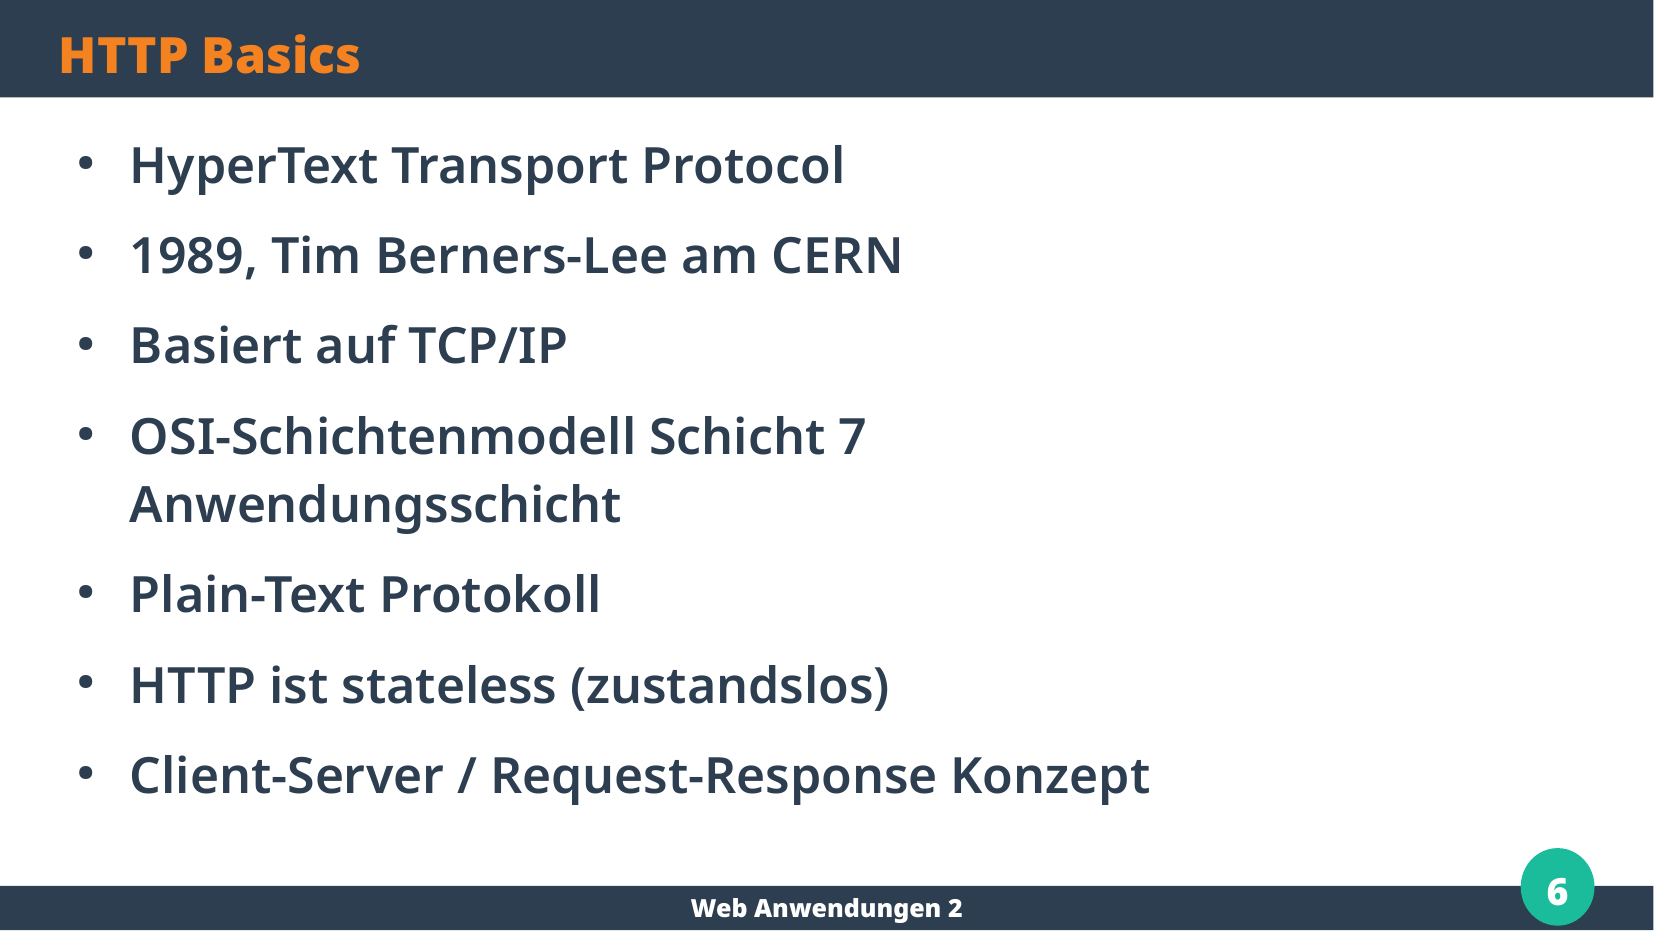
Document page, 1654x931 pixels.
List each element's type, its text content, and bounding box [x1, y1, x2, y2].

title HTTP Basics [59, 8, 1595, 89]
list HyperText Transport Protocol 1989, Tim Berners-Lee am CERN Basiert auf TCP/IP OSI-Schichtenmodell Schicht 7 Anwendungsschicht Plain-Text Protokoll HTTP ist stateless (zustandslos) Client-Server / Request-Response Konzept [59, 129, 1595, 864]
